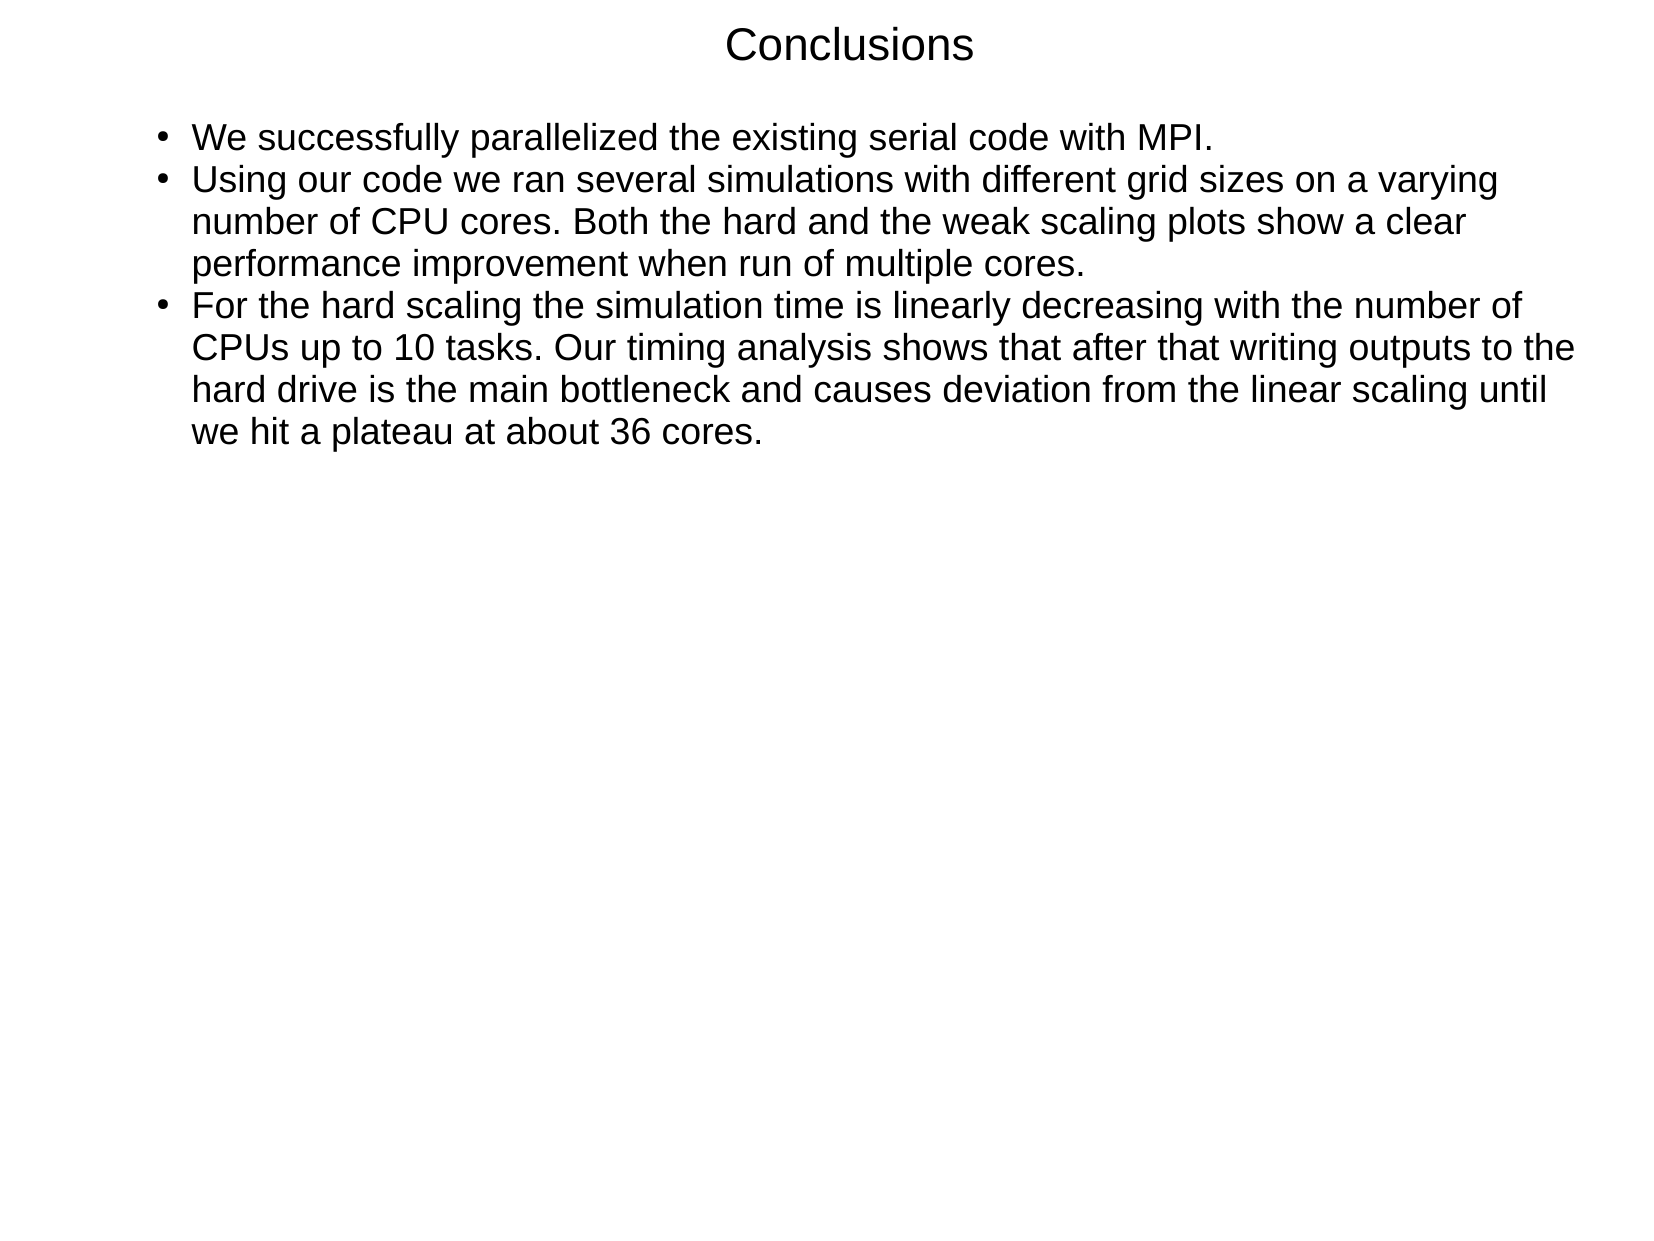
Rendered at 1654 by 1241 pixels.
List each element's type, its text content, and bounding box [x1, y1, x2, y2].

text_box Conclusions [710, 11, 989, 78]
text_box We successfully parallelized the existing serial code with MPI. Using our code we ran several simulations with different grid sizes on a varying number of CPU cores. Both the hard and the weak scaling plots show a clear performance improvement when run of multiple cores. For the hard scaling the simulation time is linearly decreasing with the number of CPUs up to 10 tasks. Our timing analysis shows that after that writing outputs to the hard drive is the main bottleneck and causes deviation from the linear scaling until we hit a plateau at about 36 cores. [141, 109, 1603, 901]
